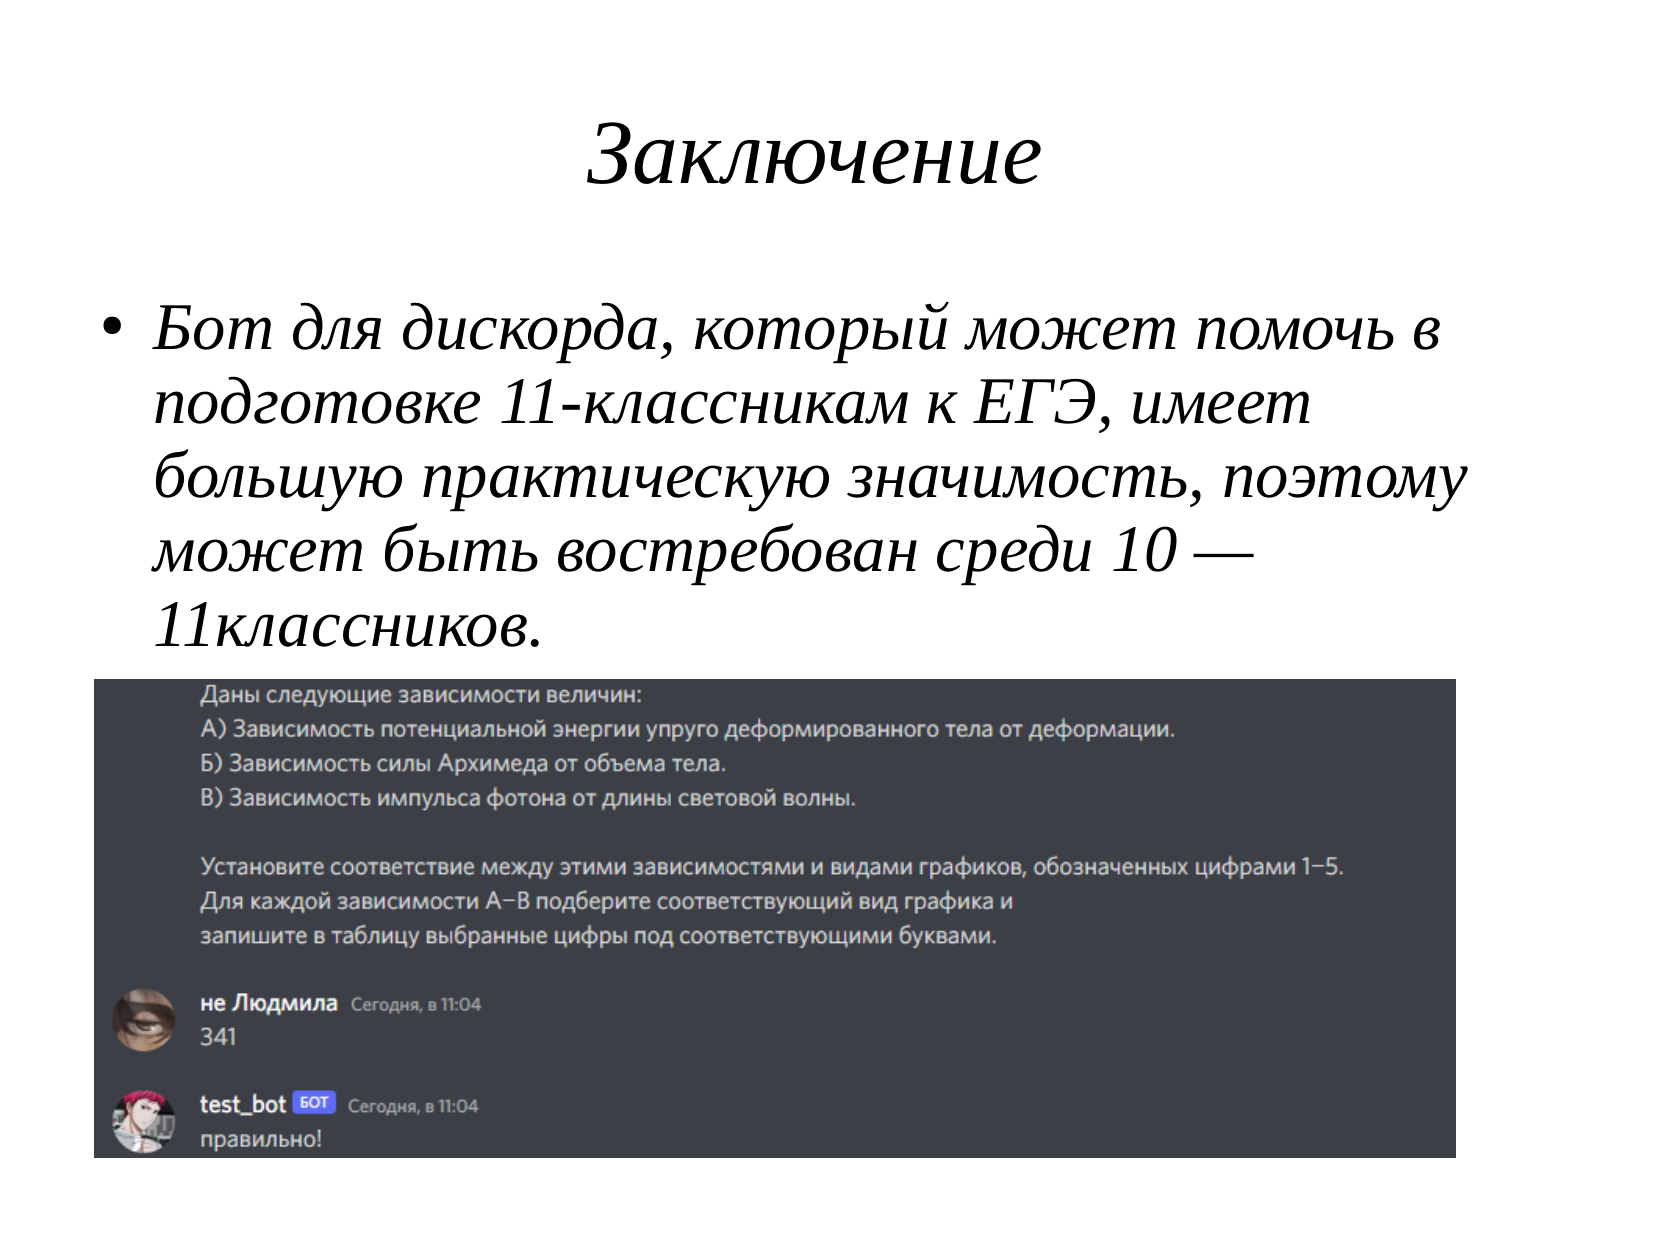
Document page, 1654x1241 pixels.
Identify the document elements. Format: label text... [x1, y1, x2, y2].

title Заключение [82, 49, 1571, 257]
picture [94, 679, 1456, 1158]
list Бот для дискорда, который может помочь в подготовке 11-классникам к ЕГЭ, имеет большую практическую значимость, поэтому может быть востребован среди 10 — 11классников. [82, 290, 1571, 1010]
